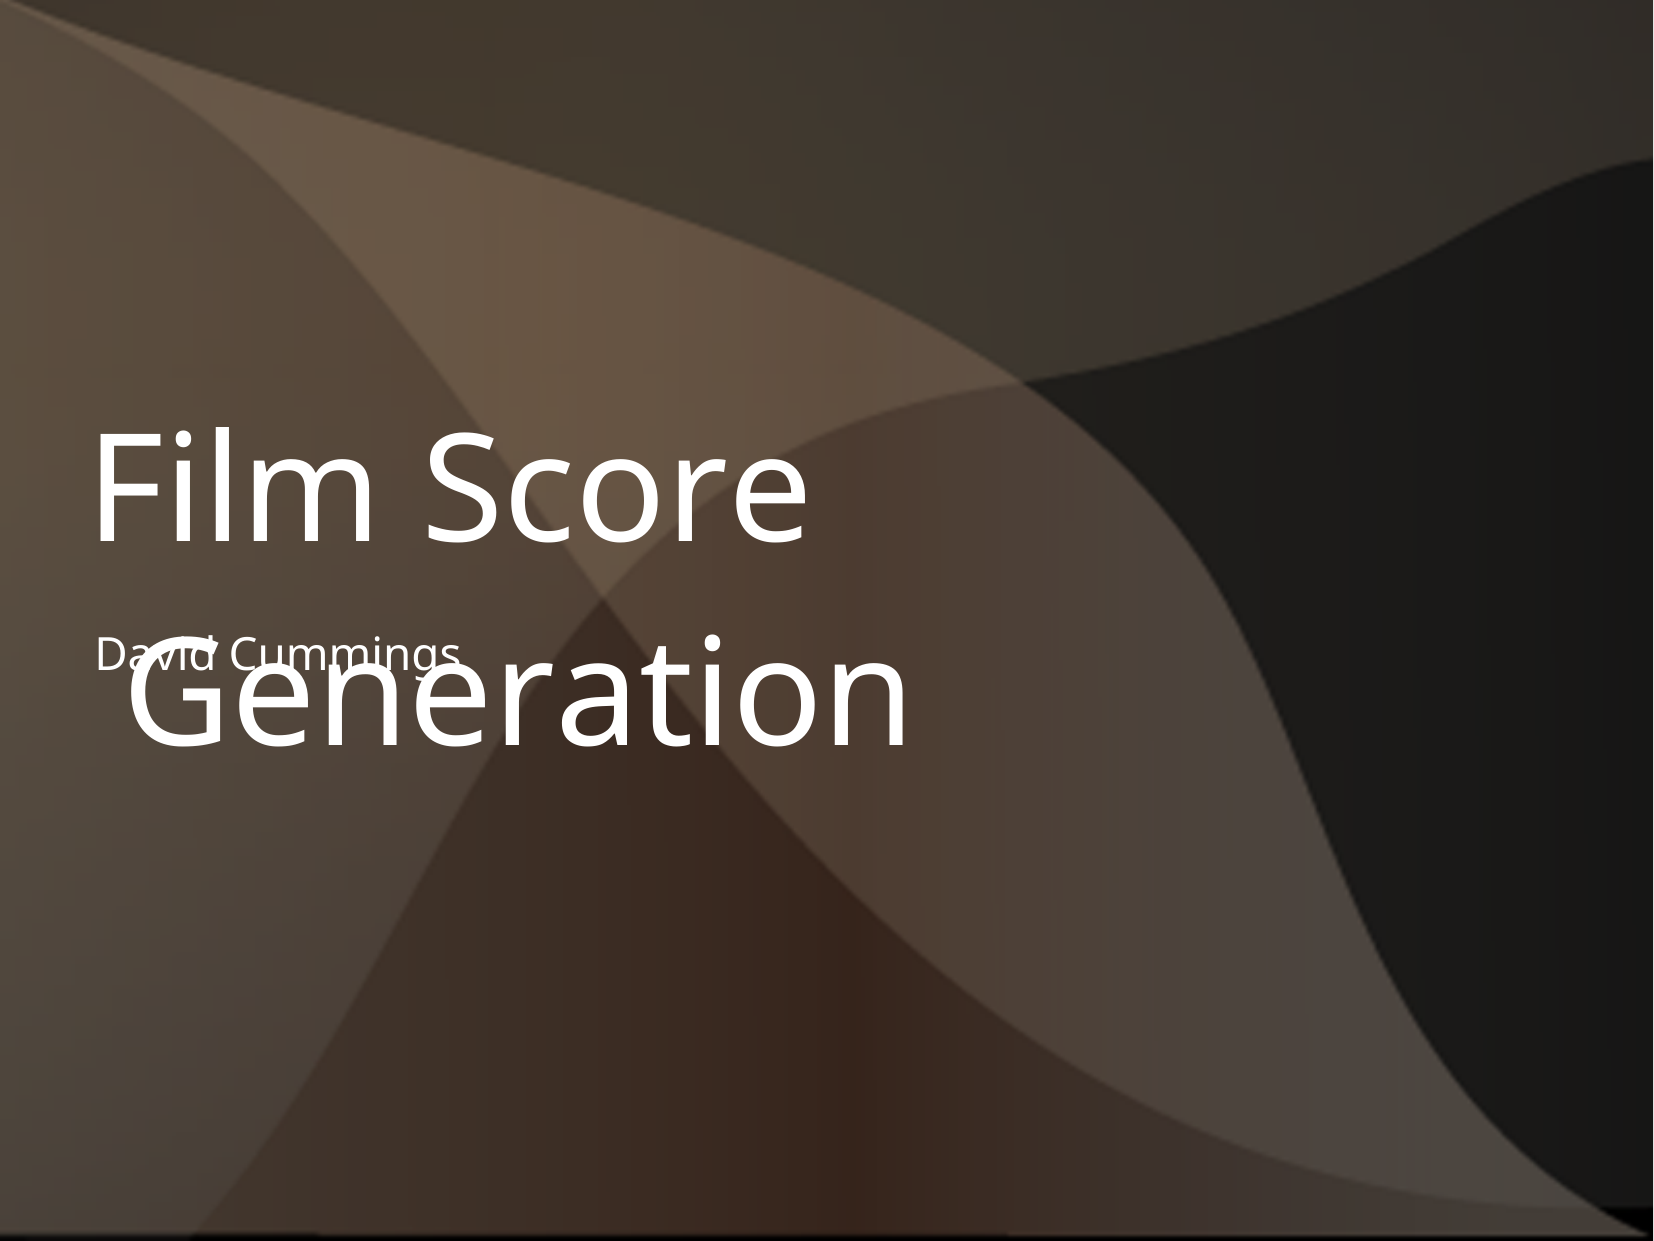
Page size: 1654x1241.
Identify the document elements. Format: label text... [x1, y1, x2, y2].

title Film Score Generation [86, 457, 94, 713]
picture [0, 0, 1654, 1241]
subtitle David Cummings [94, 243, 1583, 1062]
